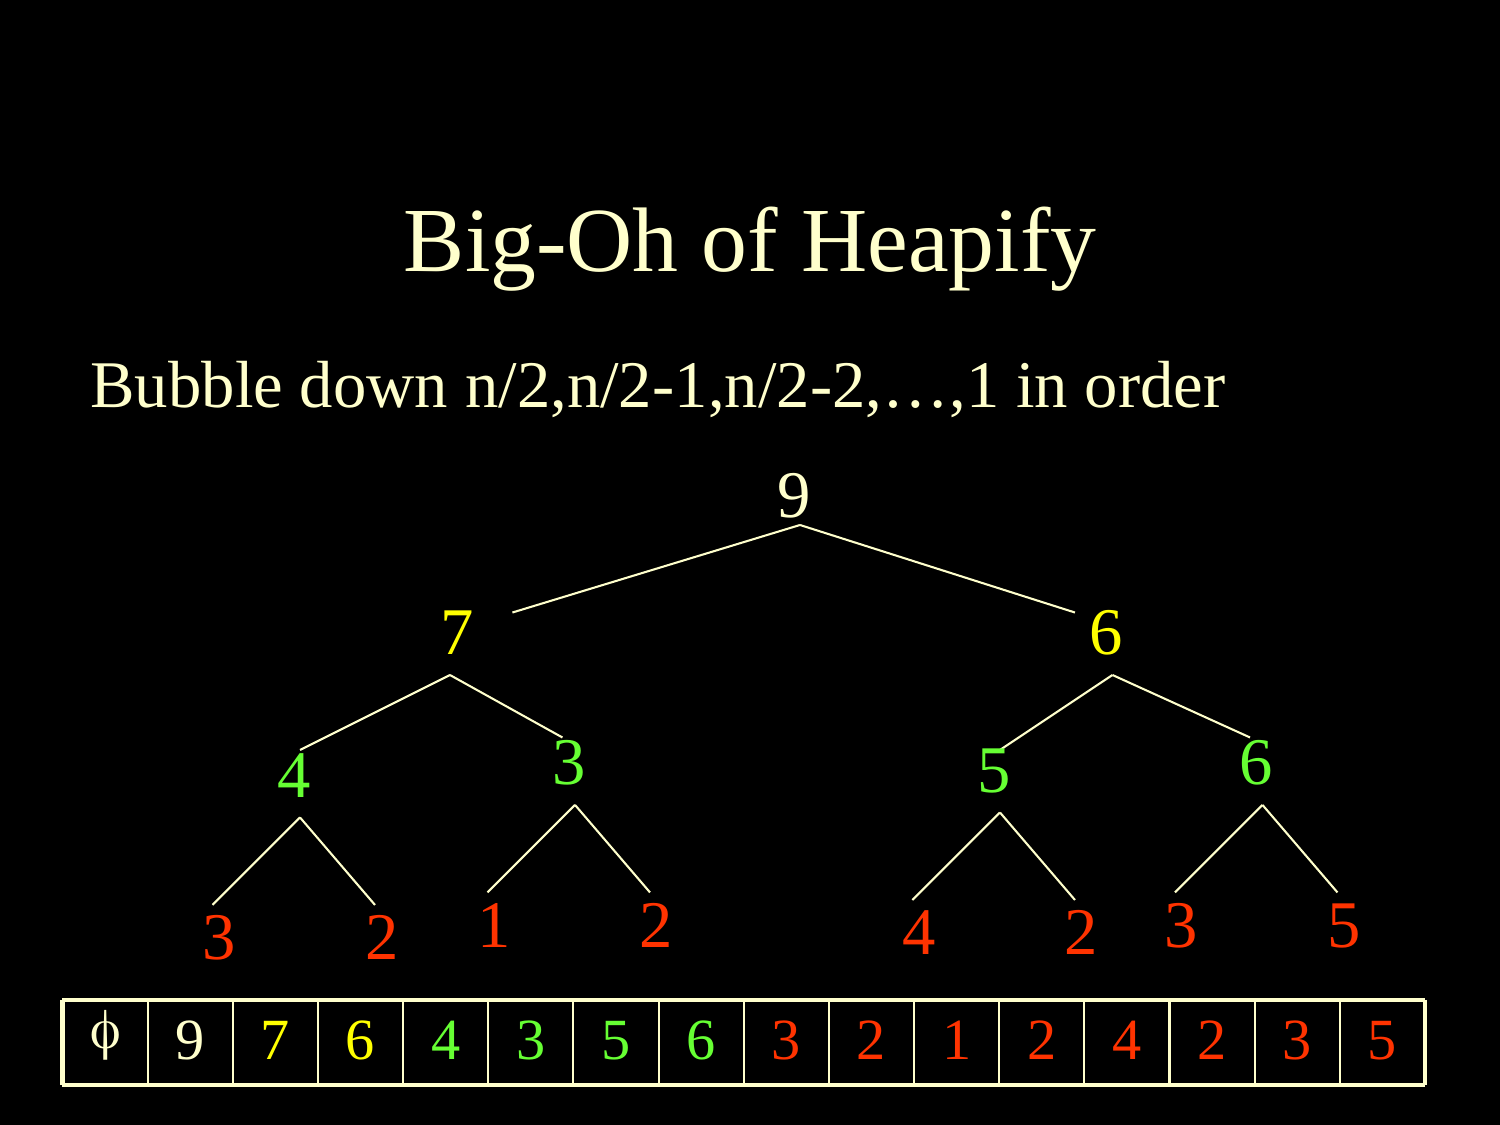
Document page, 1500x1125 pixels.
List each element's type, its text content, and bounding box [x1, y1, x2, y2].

text_box 6 [1225, 717, 1289, 807]
text_box 2 [625, 879, 689, 970]
text_box 3 [537, 717, 601, 807]
text_box 9 [149, 1002, 232, 1083]
text_box 2 [350, 892, 414, 982]
title Big-Oh of Heapify [22, 145, 1480, 336]
text_box 6 [660, 1002, 743, 1083]
text_box 5 [574, 1002, 658, 1083]
text_box 3 [489, 1002, 572, 1083]
text_box 3 [187, 892, 251, 982]
text_box 5 [962, 724, 1026, 815]
text_box 4 [404, 1002, 487, 1083]
text_box 9 [762, 527, 826, 540]
text_box 4 [887, 887, 951, 977]
text_box 5 [1312, 879, 1376, 970]
text_box  [65, 1002, 147, 1083]
text_box 6 [319, 1002, 402, 1083]
text_box 7 [425, 587, 489, 677]
text_box 5 [1341, 1002, 1423, 1083]
text_box 7 [234, 1002, 317, 1083]
text_box 9 [762, 449, 826, 535]
list Bubble down n/2,n/2-1,n/2-2,…,1 in order [75, 347, 1482, 438]
text_box 1 [462, 879, 526, 970]
text_box 4 [262, 729, 326, 820]
text_box 2 [830, 1002, 913, 1083]
text_box 2 [1171, 1002, 1254, 1083]
text_box 4 [1085, 1002, 1168, 1083]
text_box 3 [745, 1002, 828, 1083]
text_box 2 [1000, 1002, 1083, 1083]
text_box 3 [1150, 879, 1214, 970]
text_box 2 [1050, 887, 1114, 977]
text_box 3 [1256, 1002, 1339, 1083]
text_box 1 [915, 1002, 998, 1083]
text_box 6 [1075, 587, 1139, 677]
